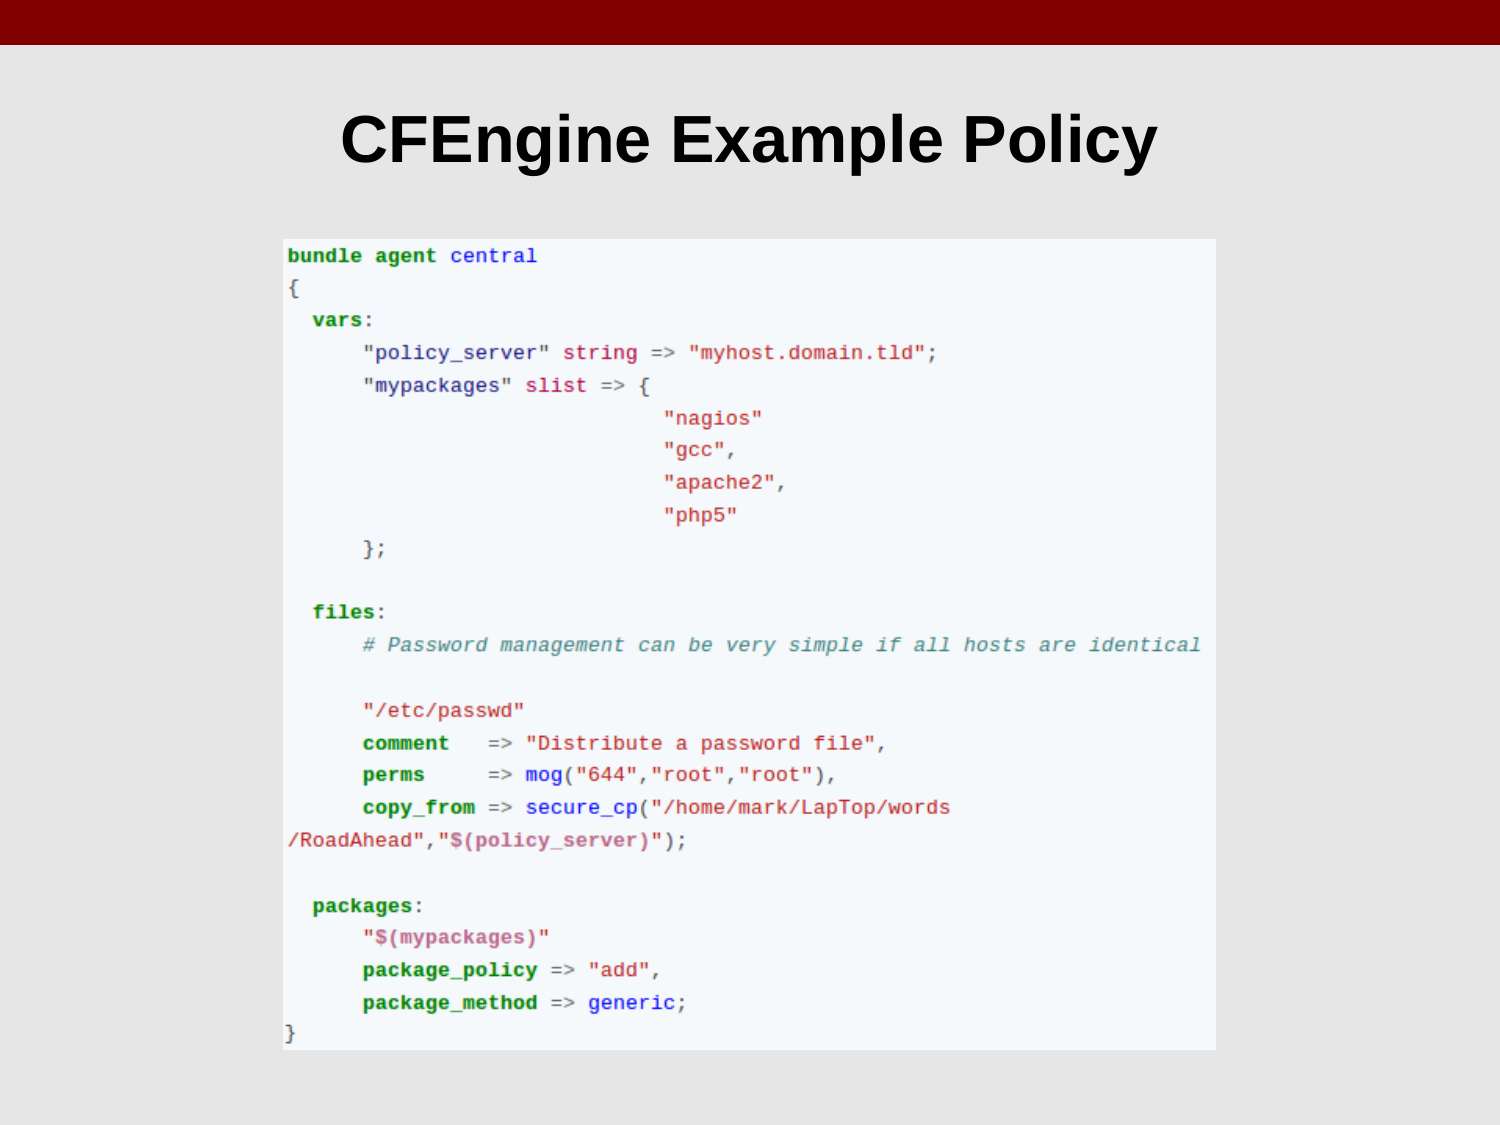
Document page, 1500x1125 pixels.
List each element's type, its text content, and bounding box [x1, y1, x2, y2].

picture [283, 239, 1216, 1051]
title CFEngine Example Policy [75, 45, 1425, 234]
